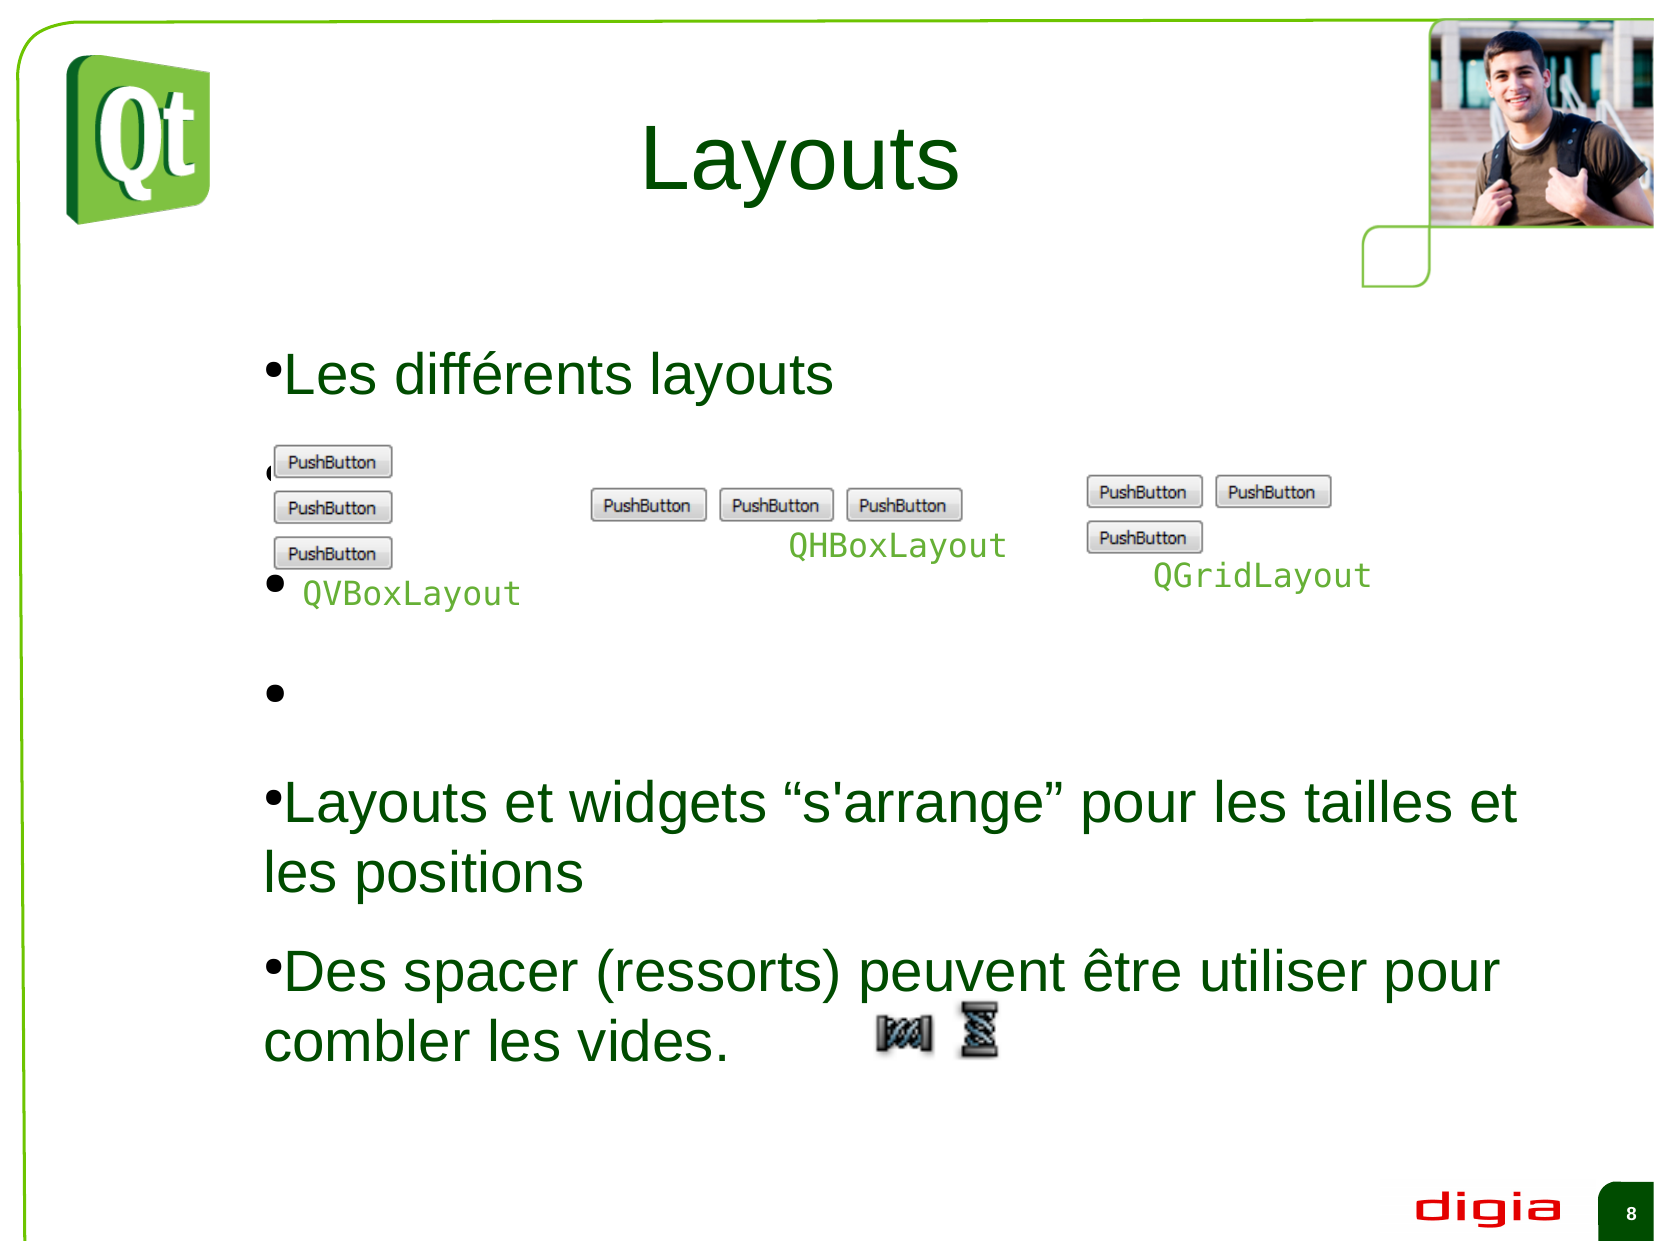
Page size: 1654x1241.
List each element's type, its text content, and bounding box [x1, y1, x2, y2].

title Layouts [263, 49, 1338, 257]
text_box QHBoxLayout [773, 519, 1024, 574]
picture [1084, 472, 1335, 557]
picture [271, 442, 396, 573]
text_box QVBoxLayout [287, 566, 538, 621]
picture [588, 485, 966, 525]
text_box QGridLayout [1138, 549, 1388, 603]
picture [872, 997, 1004, 1063]
list Les différents layouts Layouts et widgets “s'arrange” pour les tailles et les positions Des spacer (ressorts) peuvent être utiliser pour combler les vides. [263, 336, 1582, 1156]
picture [1338, 7, 1654, 308]
